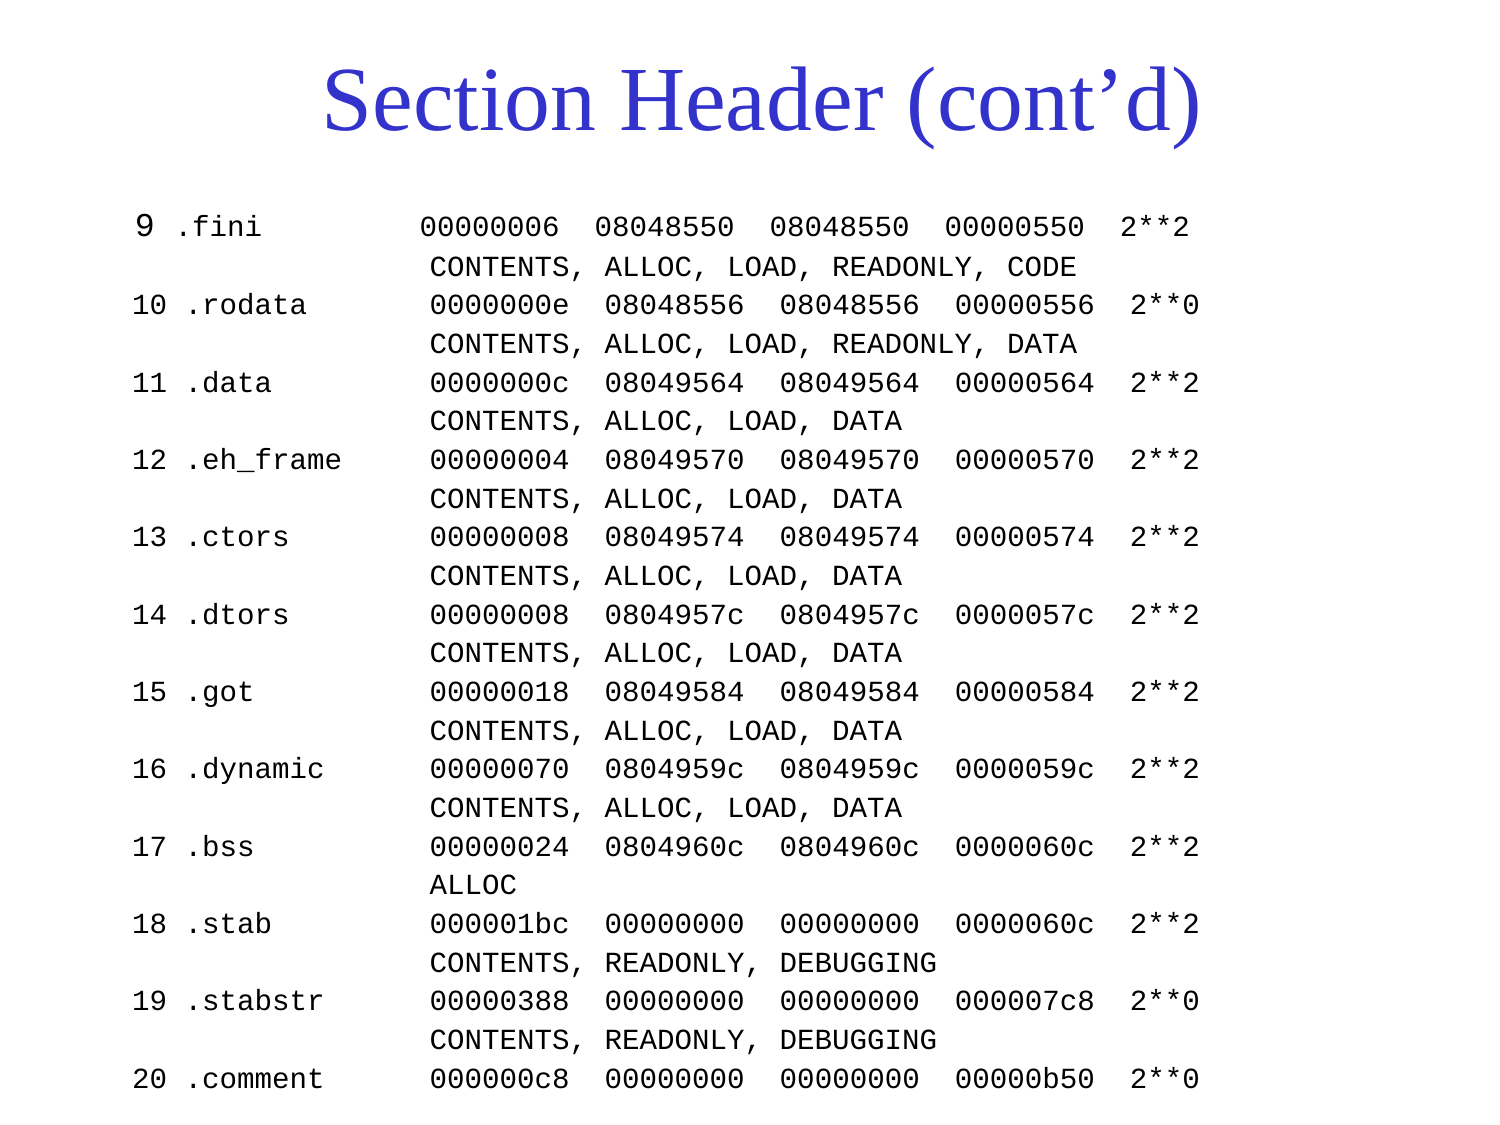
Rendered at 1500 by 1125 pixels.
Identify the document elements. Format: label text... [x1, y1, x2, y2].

text_box 9 .fini 00000006 08048550 08048550 00000550 2**2 CONTENTS, ALLOC, LOAD, READONLY, CODE 10 .rodata 0000000e 08048556 08048556 00000556 2**0 CONTENTS, ALLOC, LOAD, READONLY, DATA 11 .data 0000000c 08049564 08049564 00000564 2**2 CONTENTS, ALLOC, LOAD, DATA 12 .eh_frame 00000004 08049570 08049570 00000570 2**2 CONTENTS, ALLOC, LOAD, DATA 13 .ctors 00000008 08049574 08049574 00000574 2**2 CONTENTS, ALLOC, LOAD, DATA 14 .dtors 00000008 0804957c 0804957c 0000057c 2**2 CONTENTS, ALLOC, LOAD, DATA 15 .got 00000018 08049584 08049584 00000584 2**2 CONTENTS, ALLOC, LOAD, DATA 16 .dynamic 00000070 0804959c 0804959c 0000059c 2**2 CONTENTS, ALLOC, LOAD, DATA 17 .bss 00000024 0804960c 0804960c 0000060c 2**2 ALLOC 18 .stab 000001bc 00000000 00000000 0000060c 2**2 CONTENTS, READONLY, DEBUGGING 19 .stabstr 00000388 00000000 00000000 000007c8 2**0 CONTENTS, READONLY, DEBUGGING 20 .comment 000000c8 00000000 00000000 00000b50 2**0 [99, 200, 1500, 925]
text_box Section Header (cont’d) [125, 0, 1401, 188]
